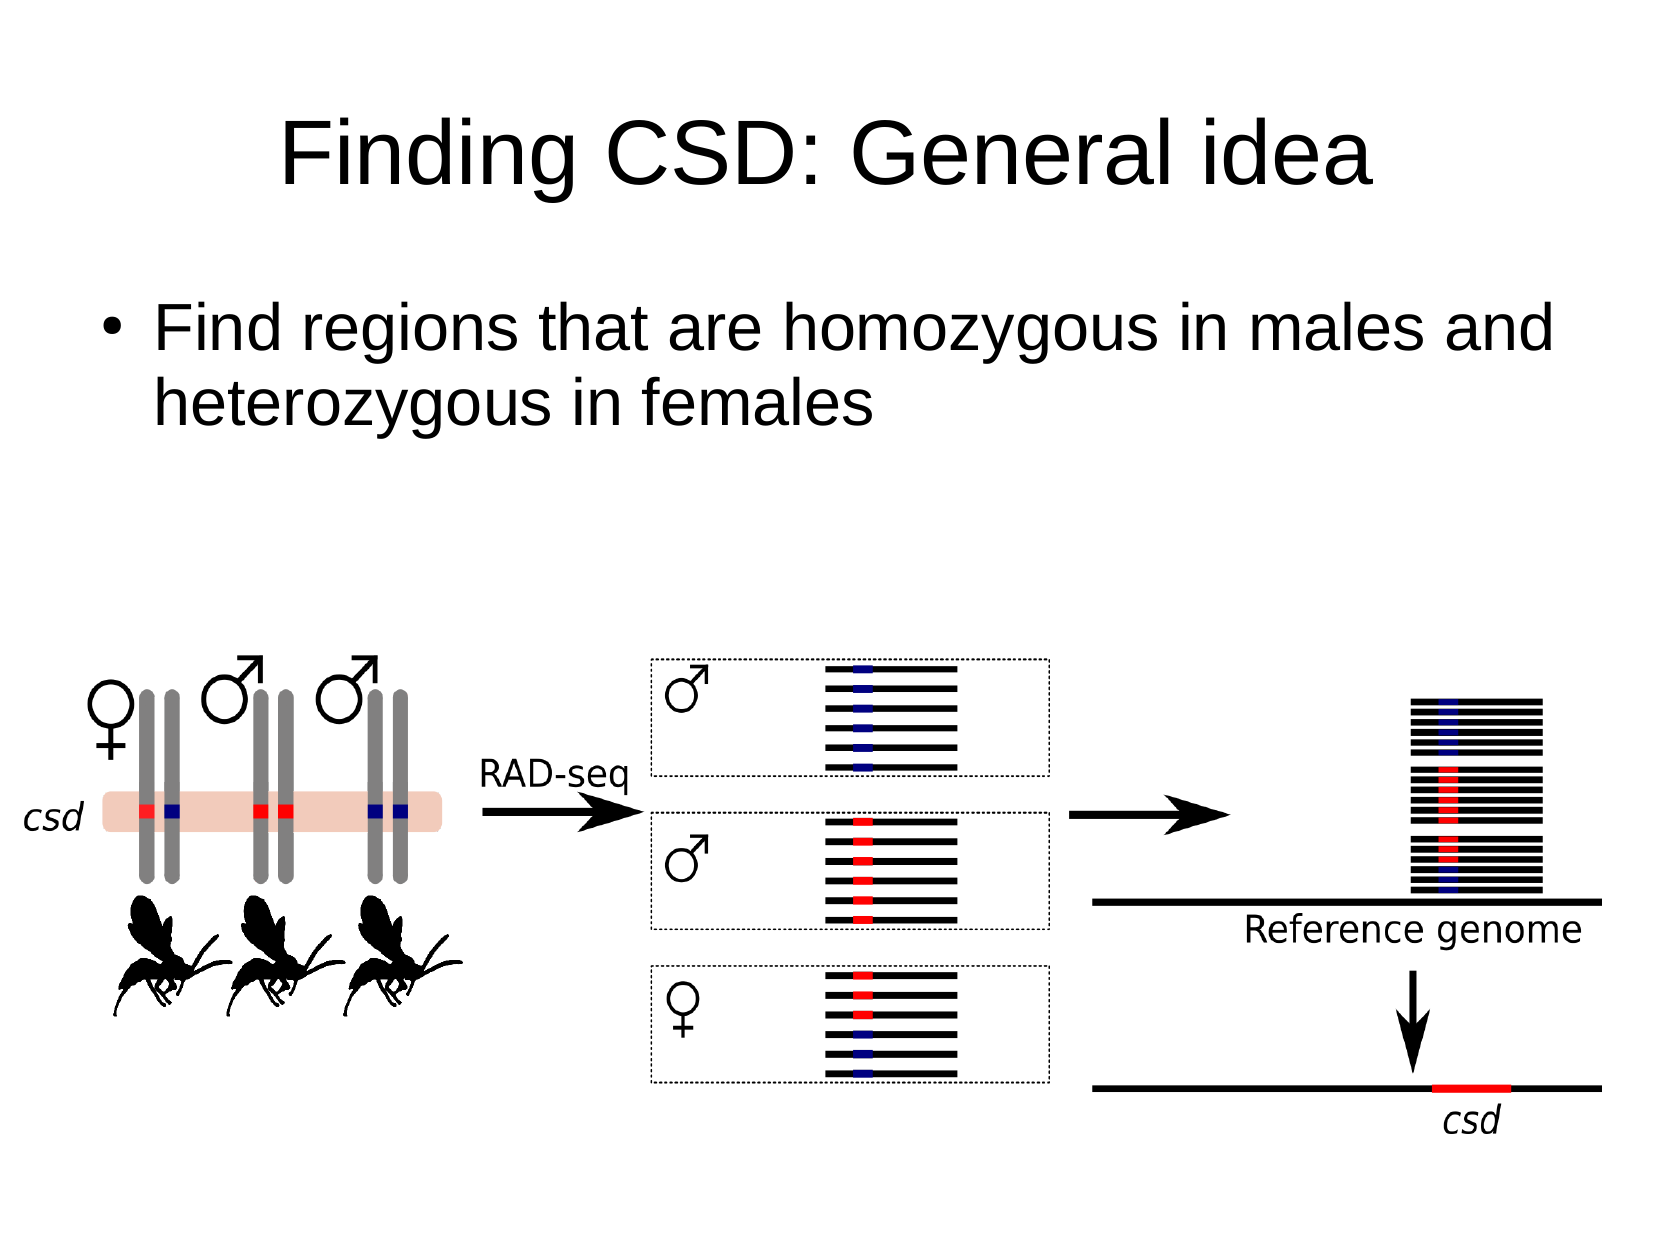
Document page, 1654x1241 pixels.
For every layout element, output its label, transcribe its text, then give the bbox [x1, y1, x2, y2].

picture [0, 602, 1602, 1134]
list Find regions that are homozygous in males and heterozygous in females [82, 290, 1571, 602]
title Finding CSD: General idea [82, 49, 1571, 257]
